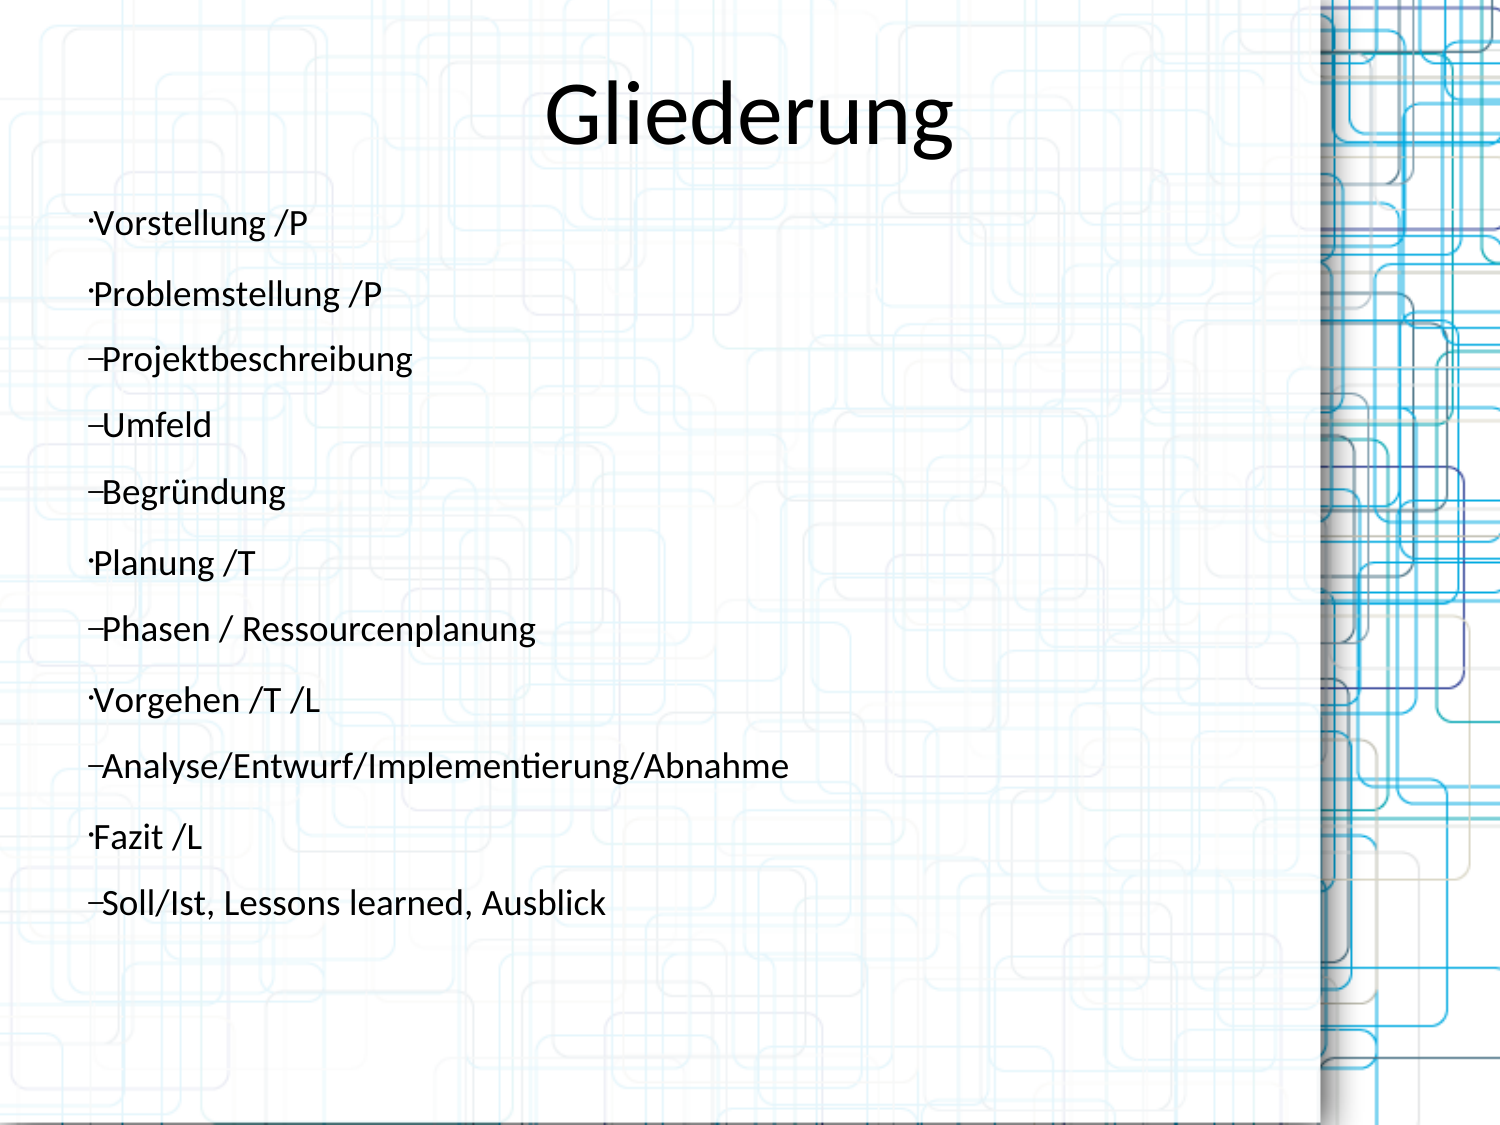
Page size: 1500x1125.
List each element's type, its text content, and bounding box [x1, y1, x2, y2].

list Vorstellung /P Problemstellung /P Projektbeschreibung Umfeld Begründung Planung /T Phasen / Ressourcenplanung Vorgehen /T /L Analyse/Entwurf/Implementierung/Abnahme Fazit /L Soll/Ist, Lessons learned, Ausblick [73, 190, 1424, 934]
title Gliederung [75, 45, 1425, 233]
